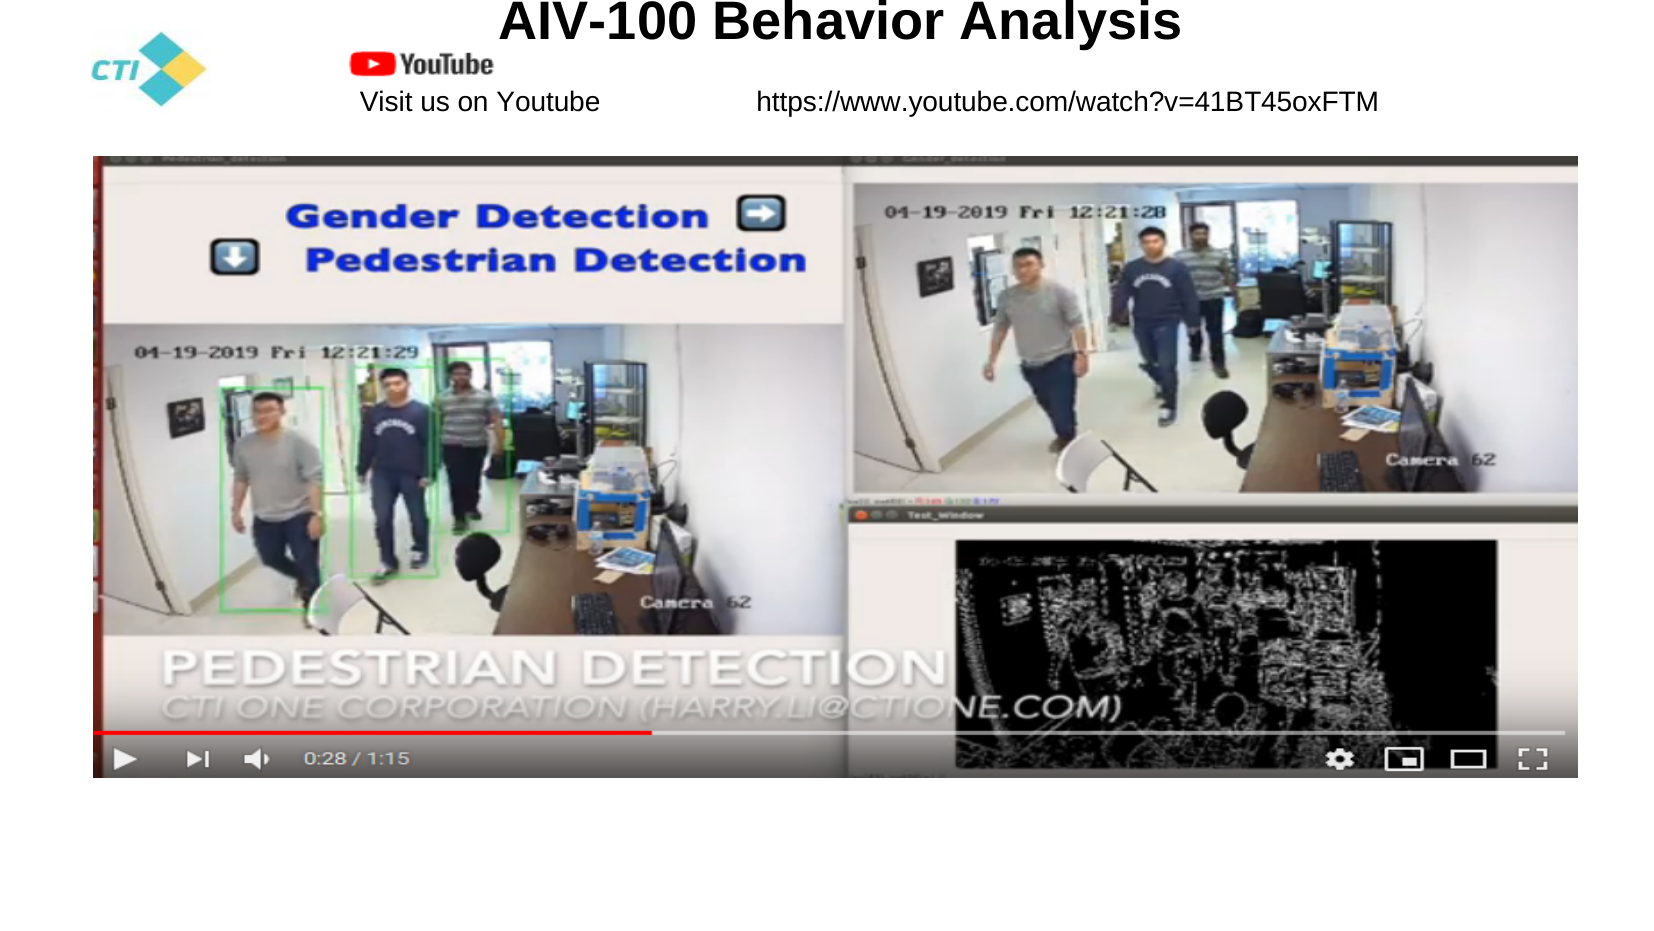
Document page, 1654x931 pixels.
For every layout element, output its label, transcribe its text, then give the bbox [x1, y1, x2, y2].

text_box Visit us on Youtube [345, 78, 721, 128]
text_box https://www.youtube.com/watch?v=41BT45oxFTM [741, 78, 1606, 128]
picture [346, 49, 496, 79]
picture [93, 156, 1578, 778]
picture [90, 22, 211, 113]
